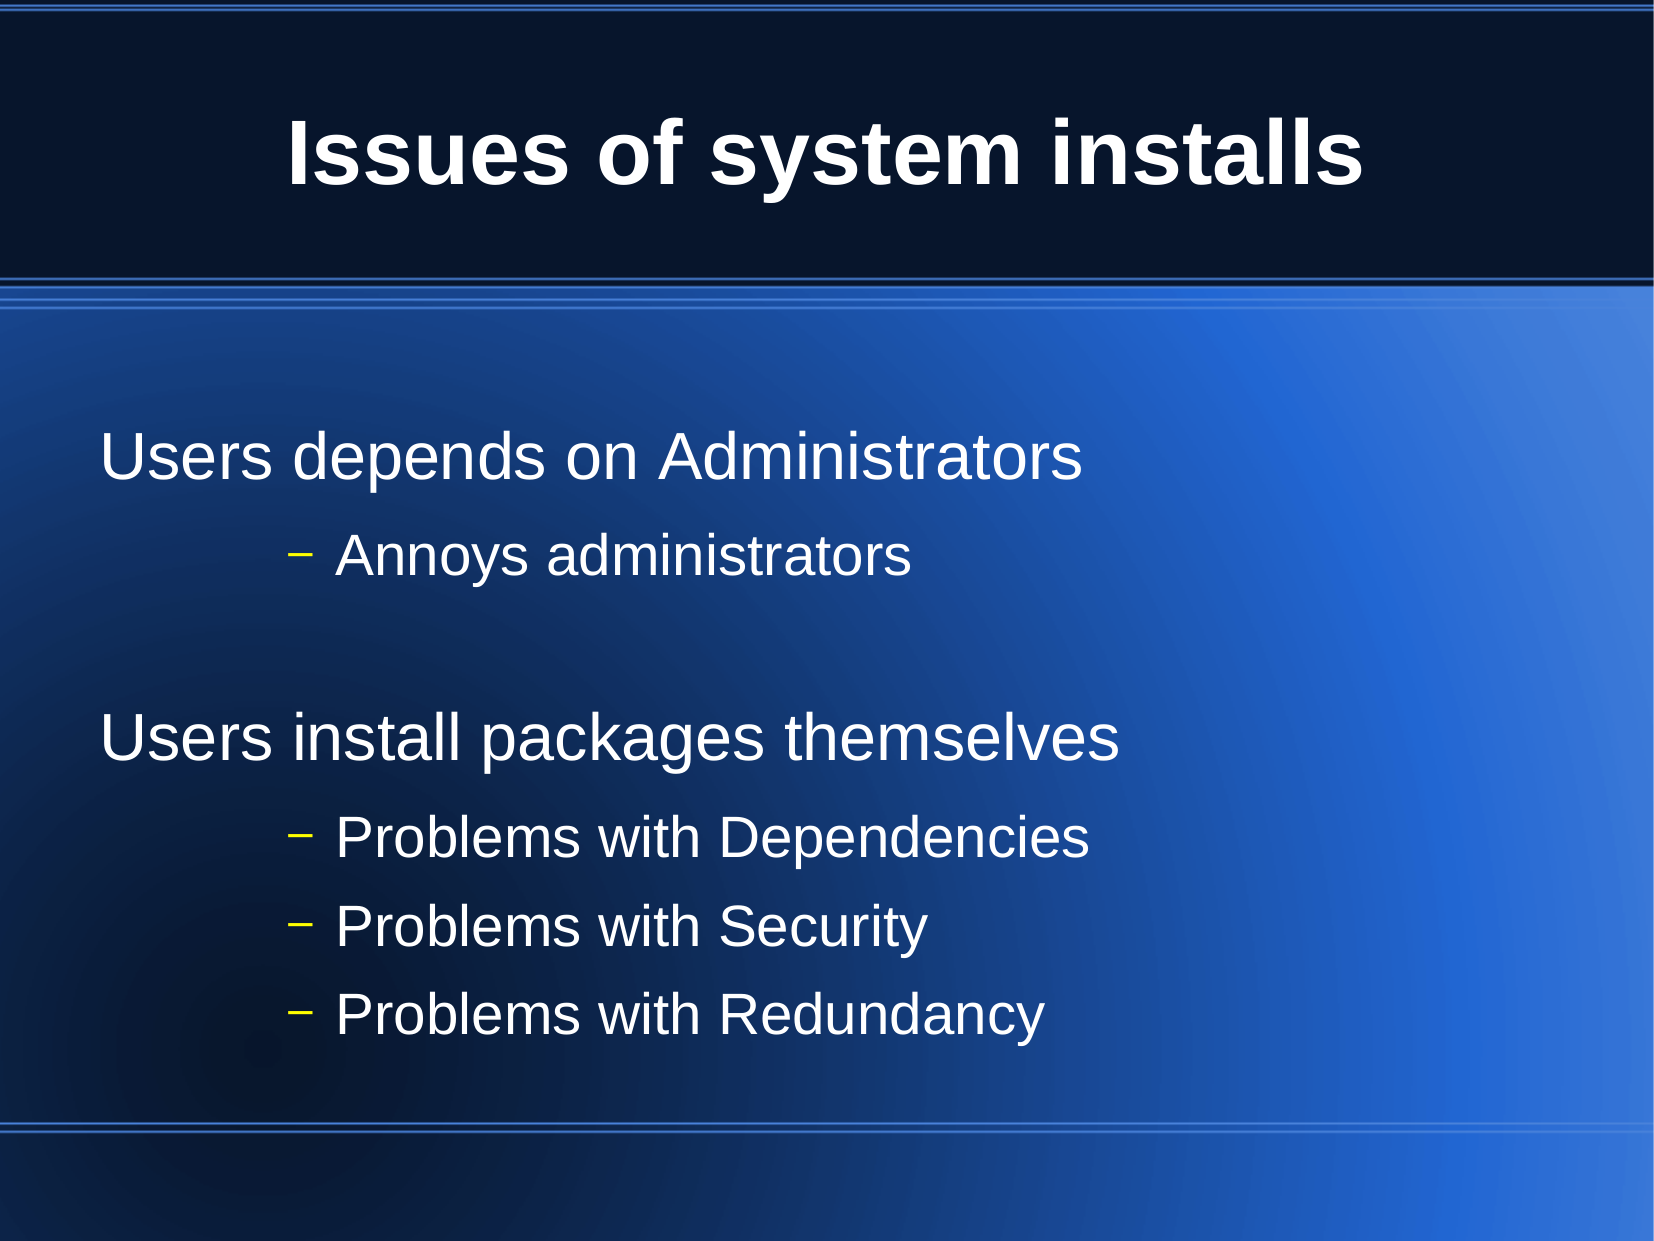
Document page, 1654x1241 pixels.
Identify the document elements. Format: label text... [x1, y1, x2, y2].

picture [0, 0, 1654, 1241]
list Users depends on Administrators Annoys administrators Users install packages themselves Problems with Dependencies Problems with Security Problems with Redundancy [99, 418, 1588, 1146]
title Issues of system installs [82, 56, 1571, 250]
